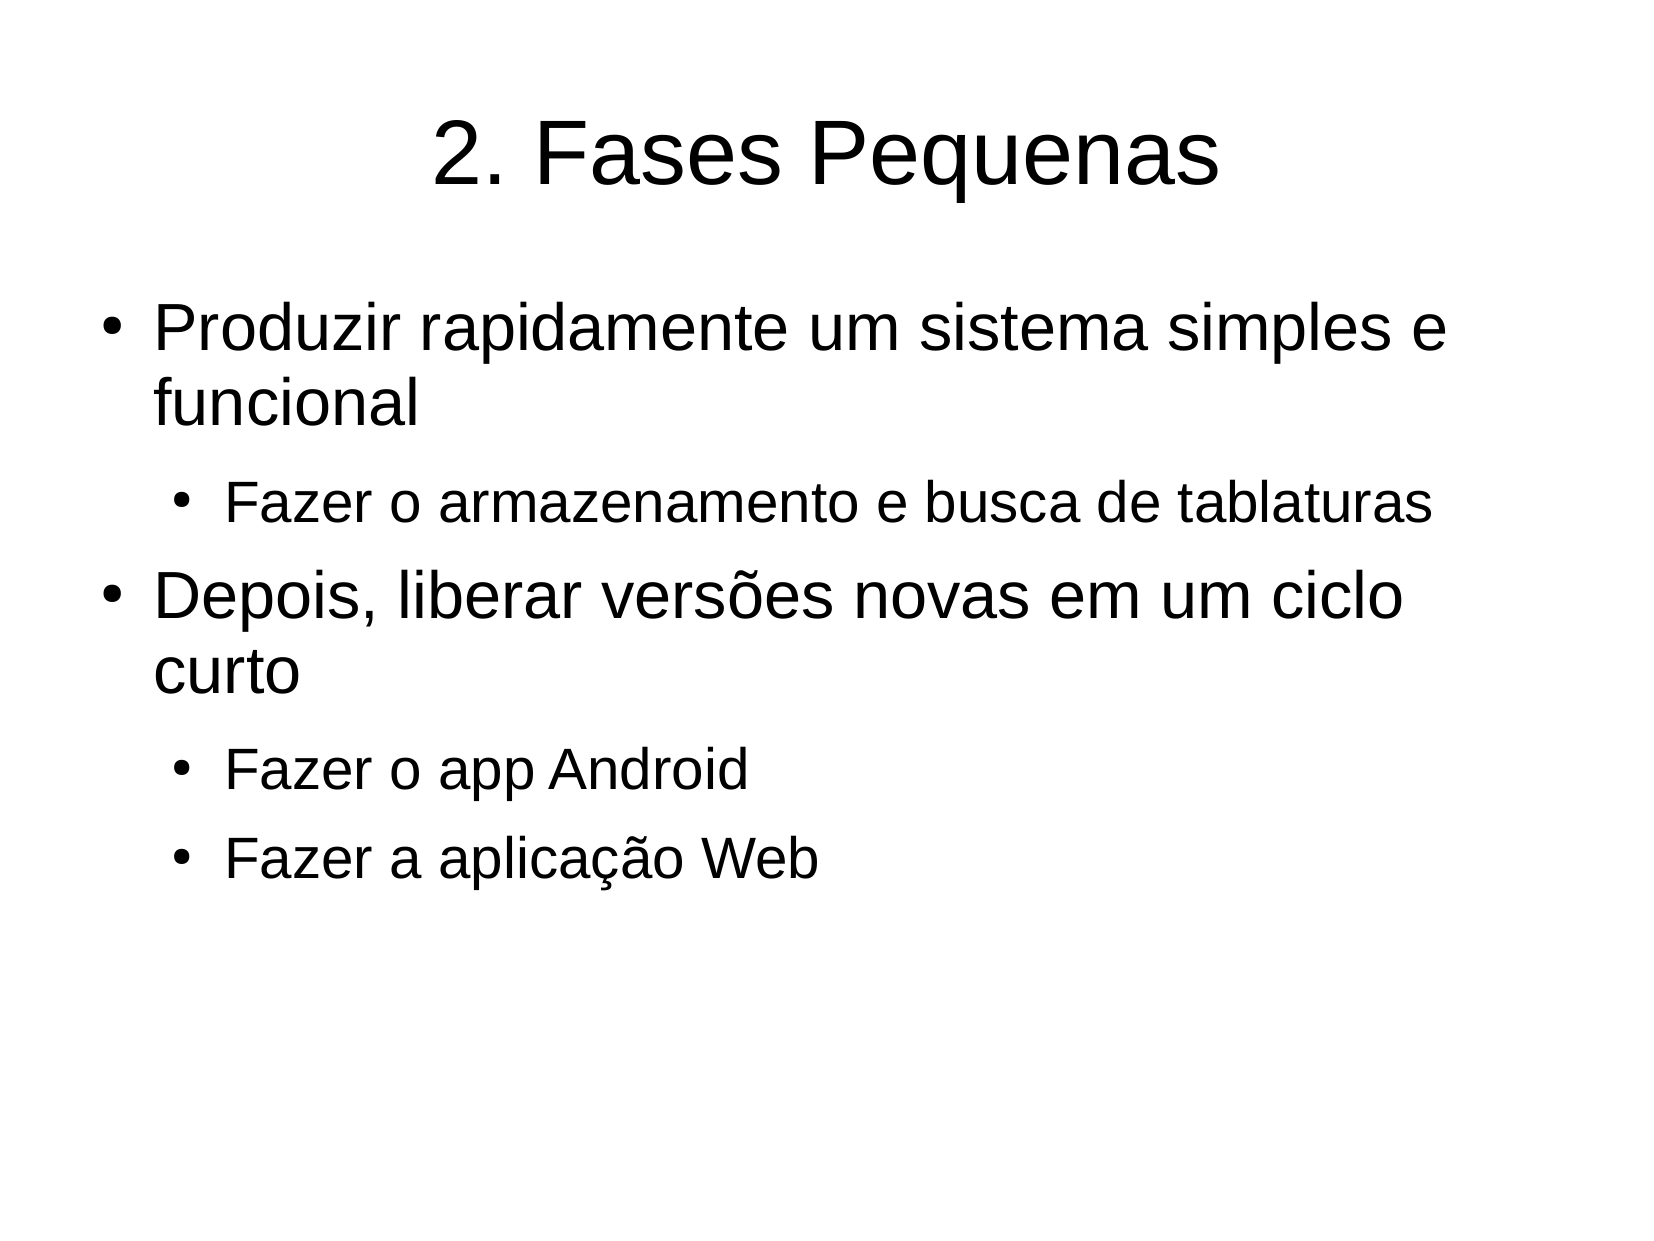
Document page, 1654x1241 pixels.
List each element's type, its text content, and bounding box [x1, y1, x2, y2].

list Produzir rapidamente um sistema simples e funcional Fazer o armazenamento e busca de tablaturas Depois, liberar versões novas em um ciclo curto Fazer o app Android Fazer a aplicação Web [82, 290, 1571, 1109]
title 2. Fases Pequenas [82, 49, 1571, 257]
